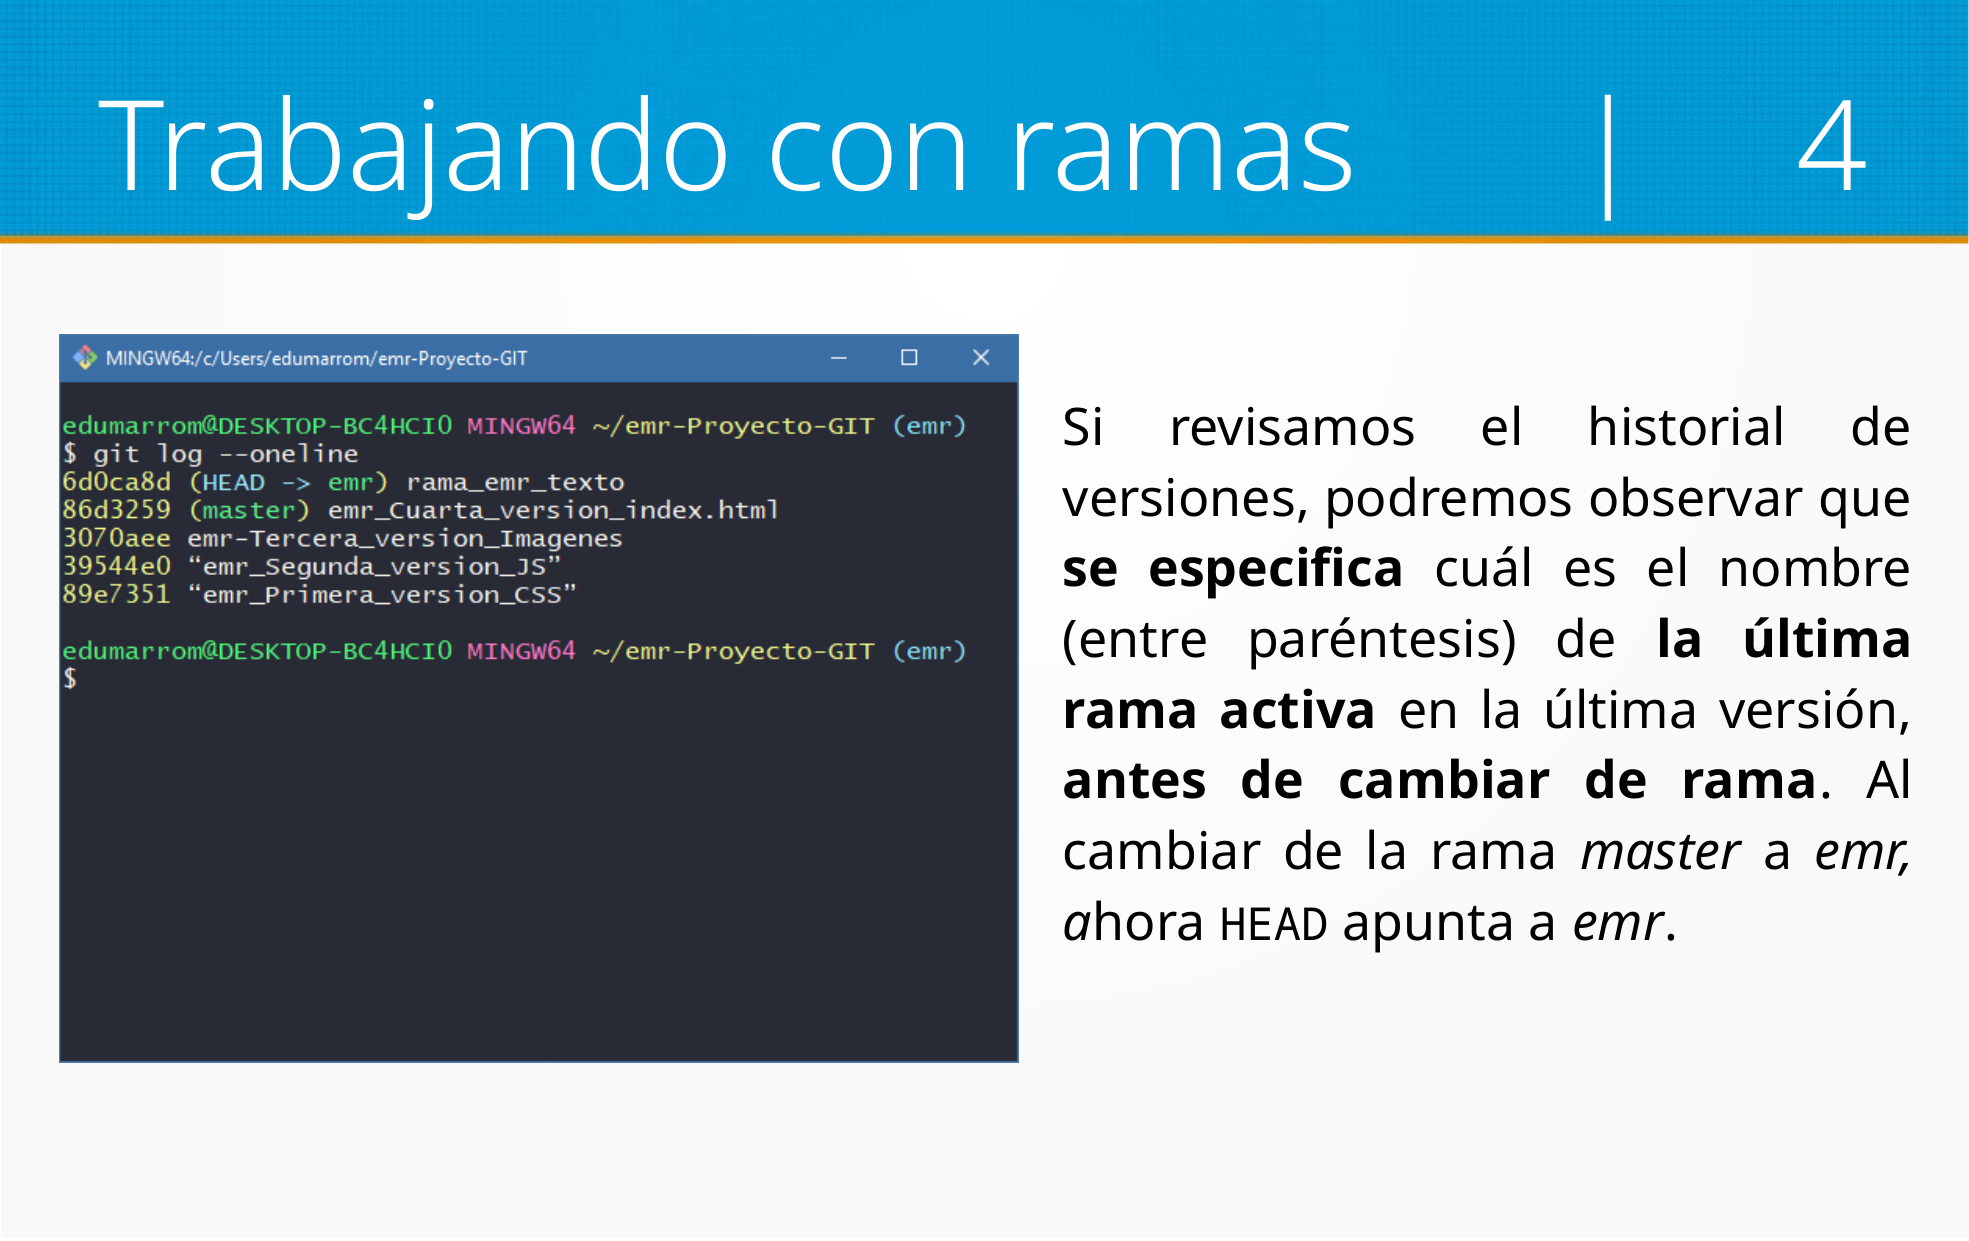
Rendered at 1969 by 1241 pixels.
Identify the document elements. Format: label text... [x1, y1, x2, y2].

title Trabajando con ramas | 4 [98, 19, 1870, 227]
list Si revisamos el historial de versiones, podremos observar que se especifica cuál es el nombre (entre paréntesis) de la última rama activa en la última versión, antes de cambiar de rama. Al cambiar de la rama master a emr, ahora HEAD apunta a emr. [1062, 389, 1914, 981]
picture [0, 233, 1969, 1241]
